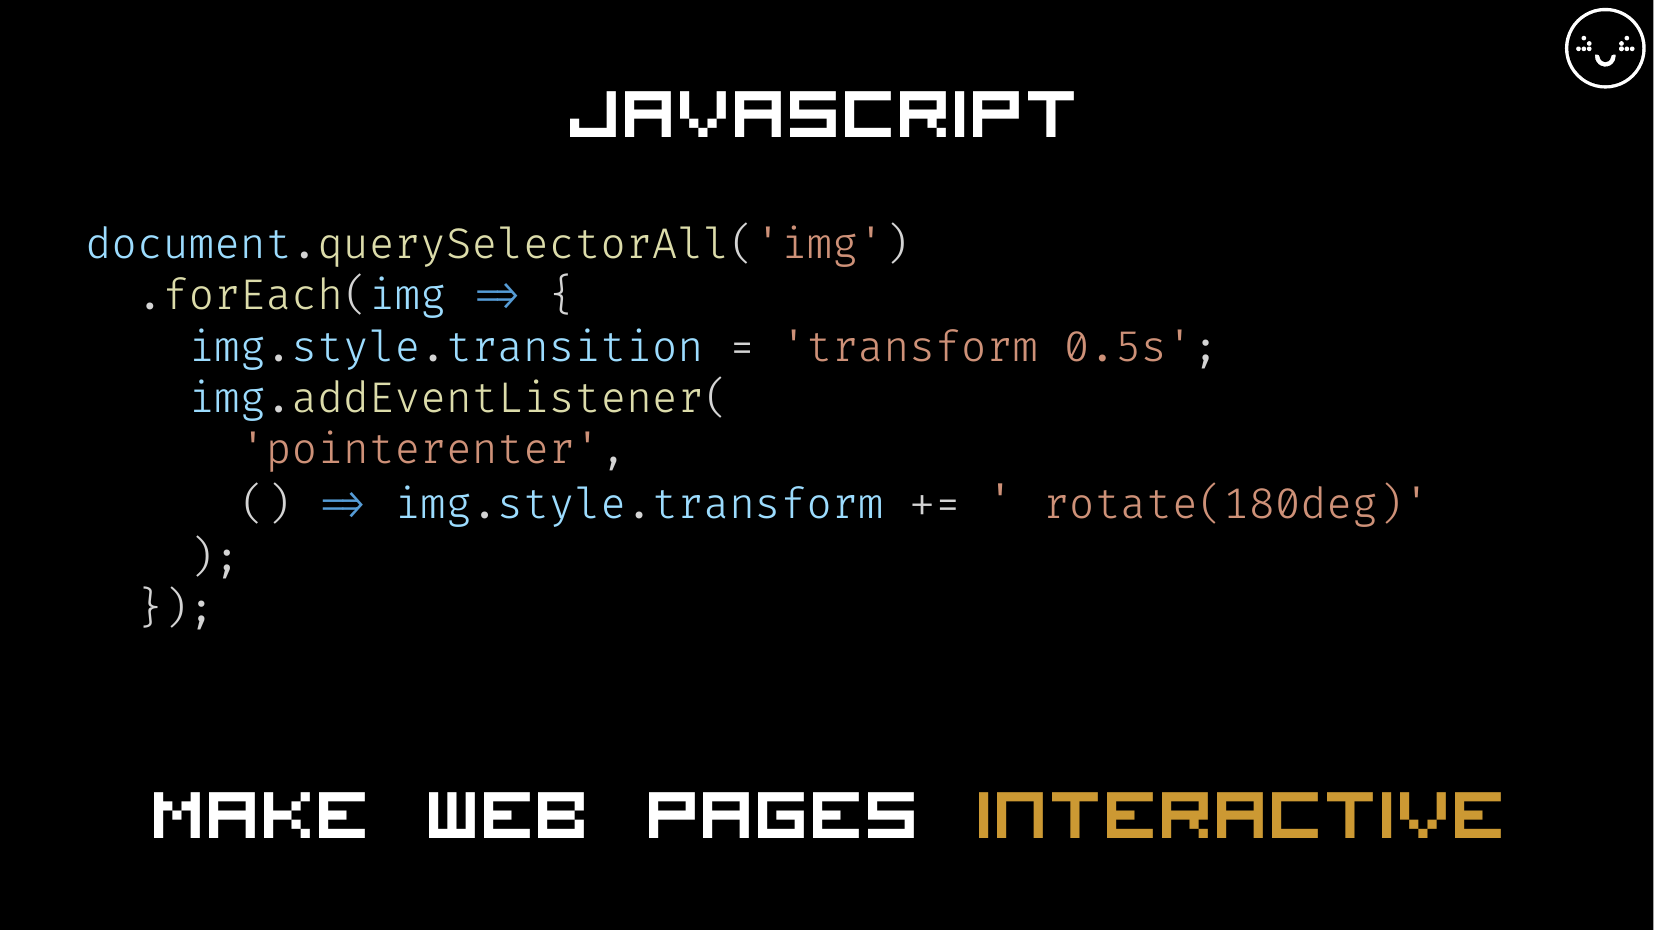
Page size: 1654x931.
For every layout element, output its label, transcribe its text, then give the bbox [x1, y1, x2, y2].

text_box document.querySelectorAll('img') .forEach(img => { img.style.transition = 'transform 0.5s'; img.addEventListener( 'pointerenter', () => img.style.transform += ' rotate(180deg)' ); }); [70, 212, 1554, 643]
title JavaScript [82, 37, 1571, 193]
title Make web pages interactive [88, 738, 1577, 894]
